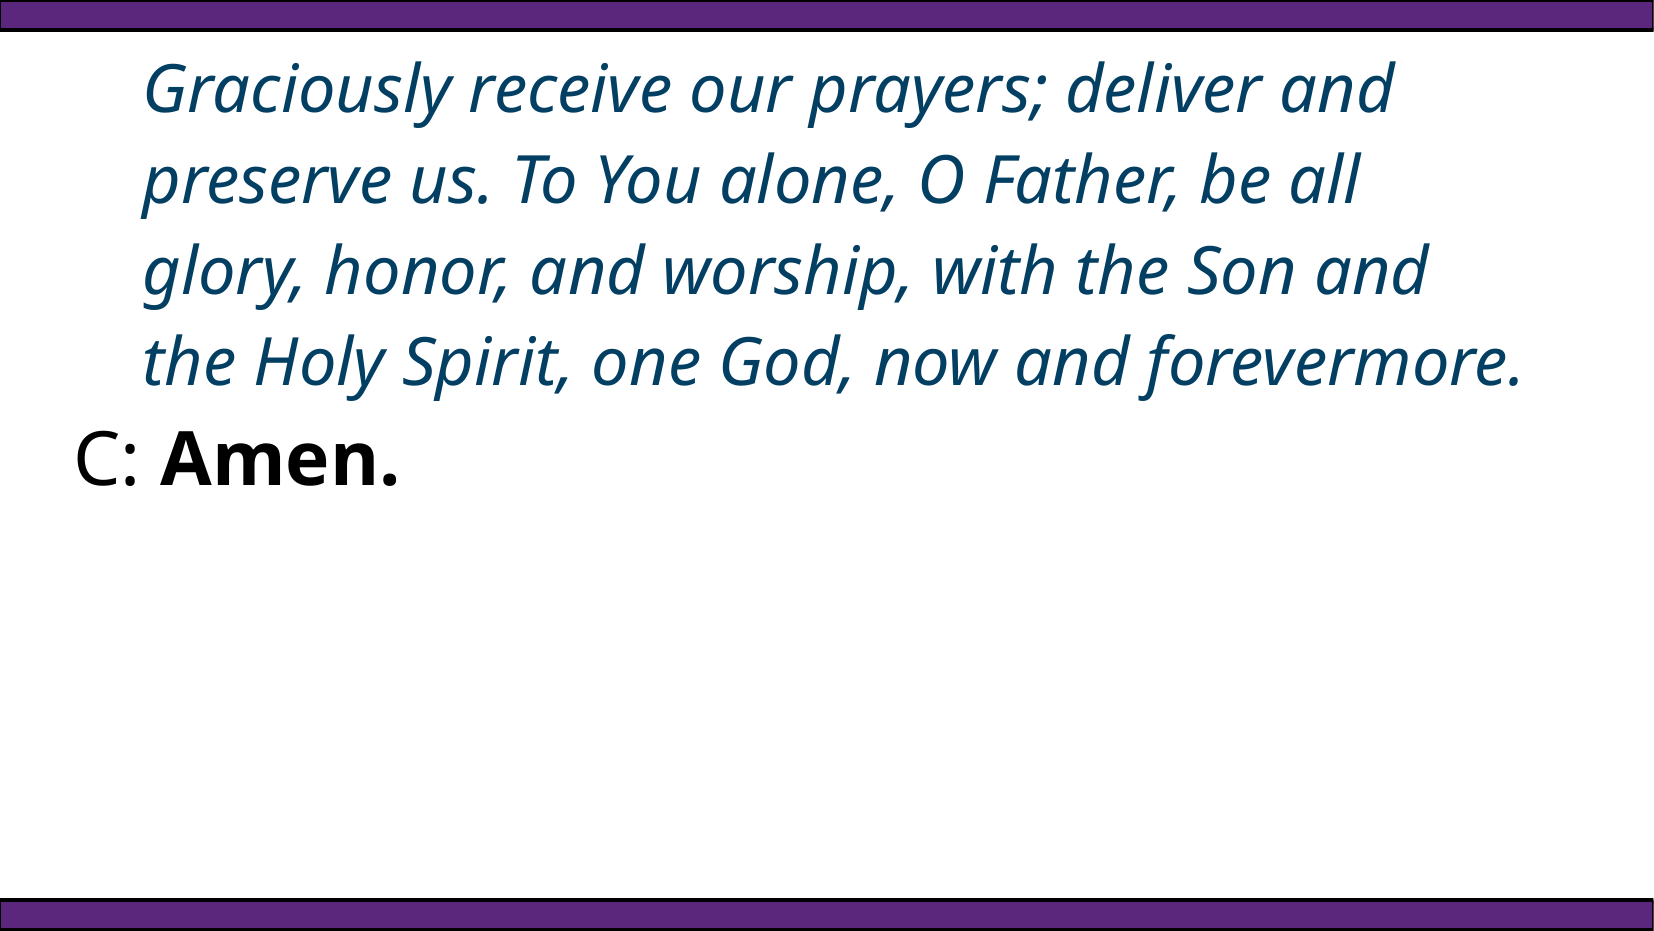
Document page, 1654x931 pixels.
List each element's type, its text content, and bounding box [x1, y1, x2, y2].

picture [0, 31, 1654, 900]
text_box [0, 900, 1654, 931]
text_box Graciously receive our prayers; deliver and preserve us. To You alone, O Father, be all glory, honor, and worship, with the Son and the Holy Spirit, one God, now and forevermore. C: Amen. [58, 34, 1589, 504]
text_box [0, 0, 1654, 31]
